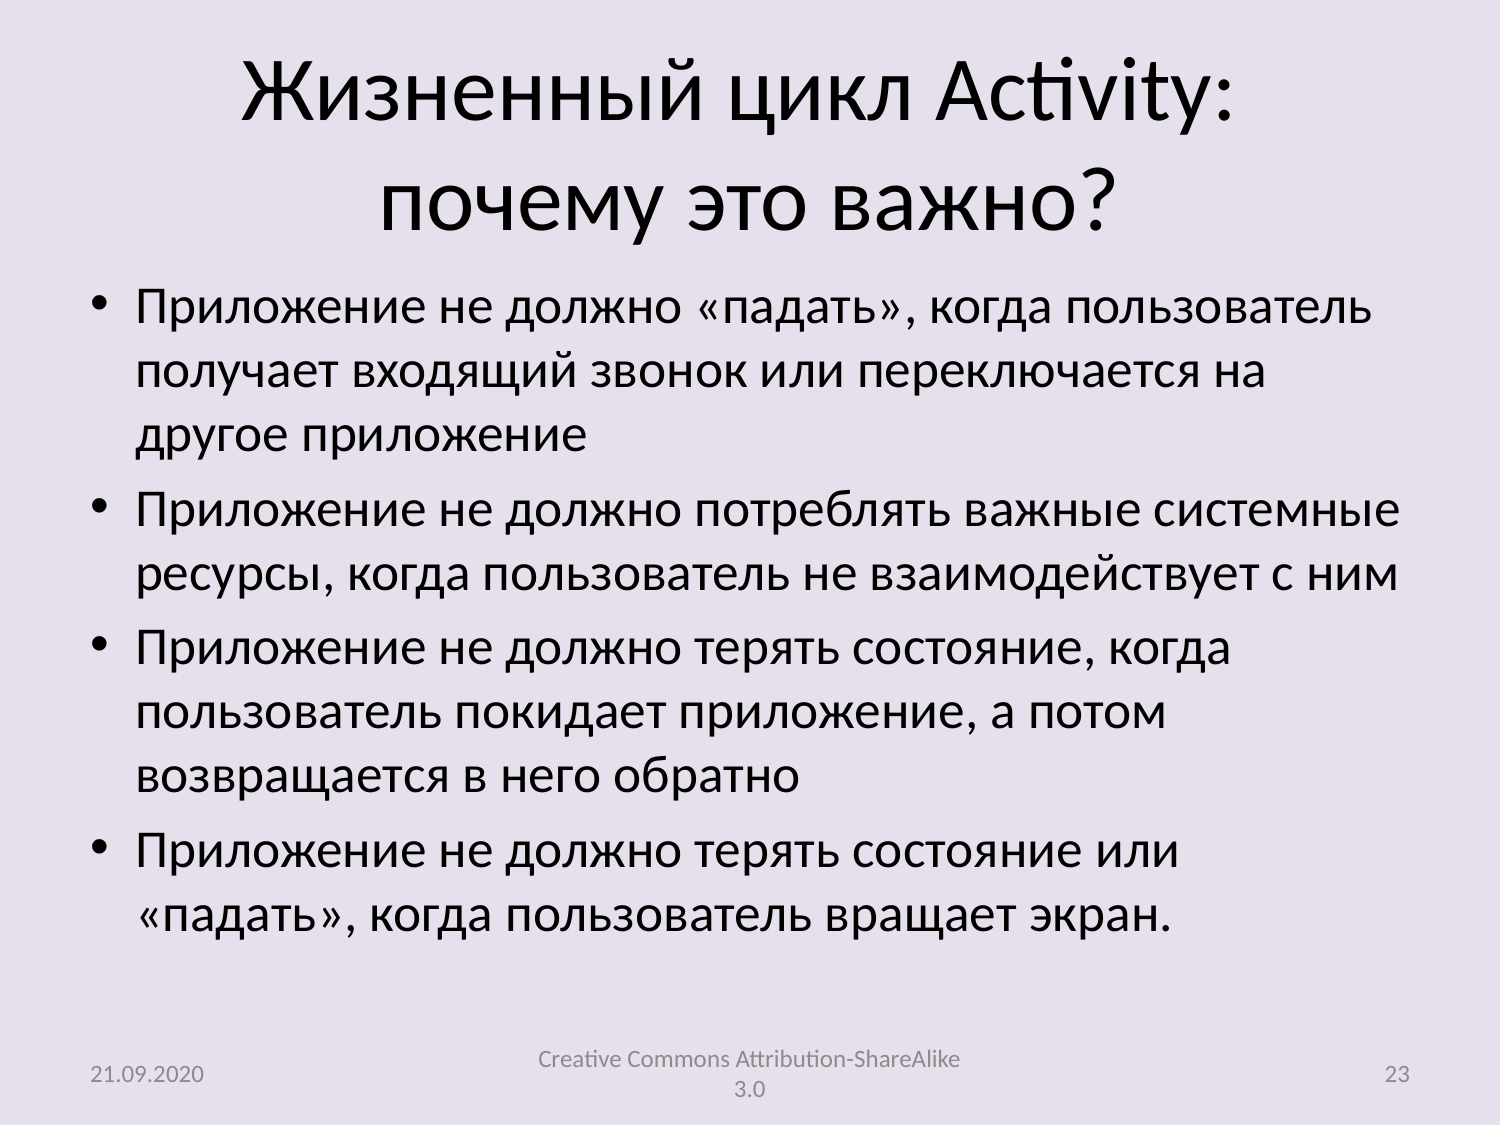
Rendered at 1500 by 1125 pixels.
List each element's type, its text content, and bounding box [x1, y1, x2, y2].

title Жизненный цикл Activity: почему это важно? [75, 45, 1425, 233]
list Приложение не должно «падать», когда пользователь получает входящий звонок или переключается на другое приложение Приложение не должно потреблять важные системные ресурсы, когда пользователь не взаимодействует с ним Приложение не должно терять состояние, когда пользователь покидает приложение, а потом возвращается в него обратно Приложение не должно терять состояние или «падать», когда пользователь вращает экран. [75, 262, 1425, 1005]
